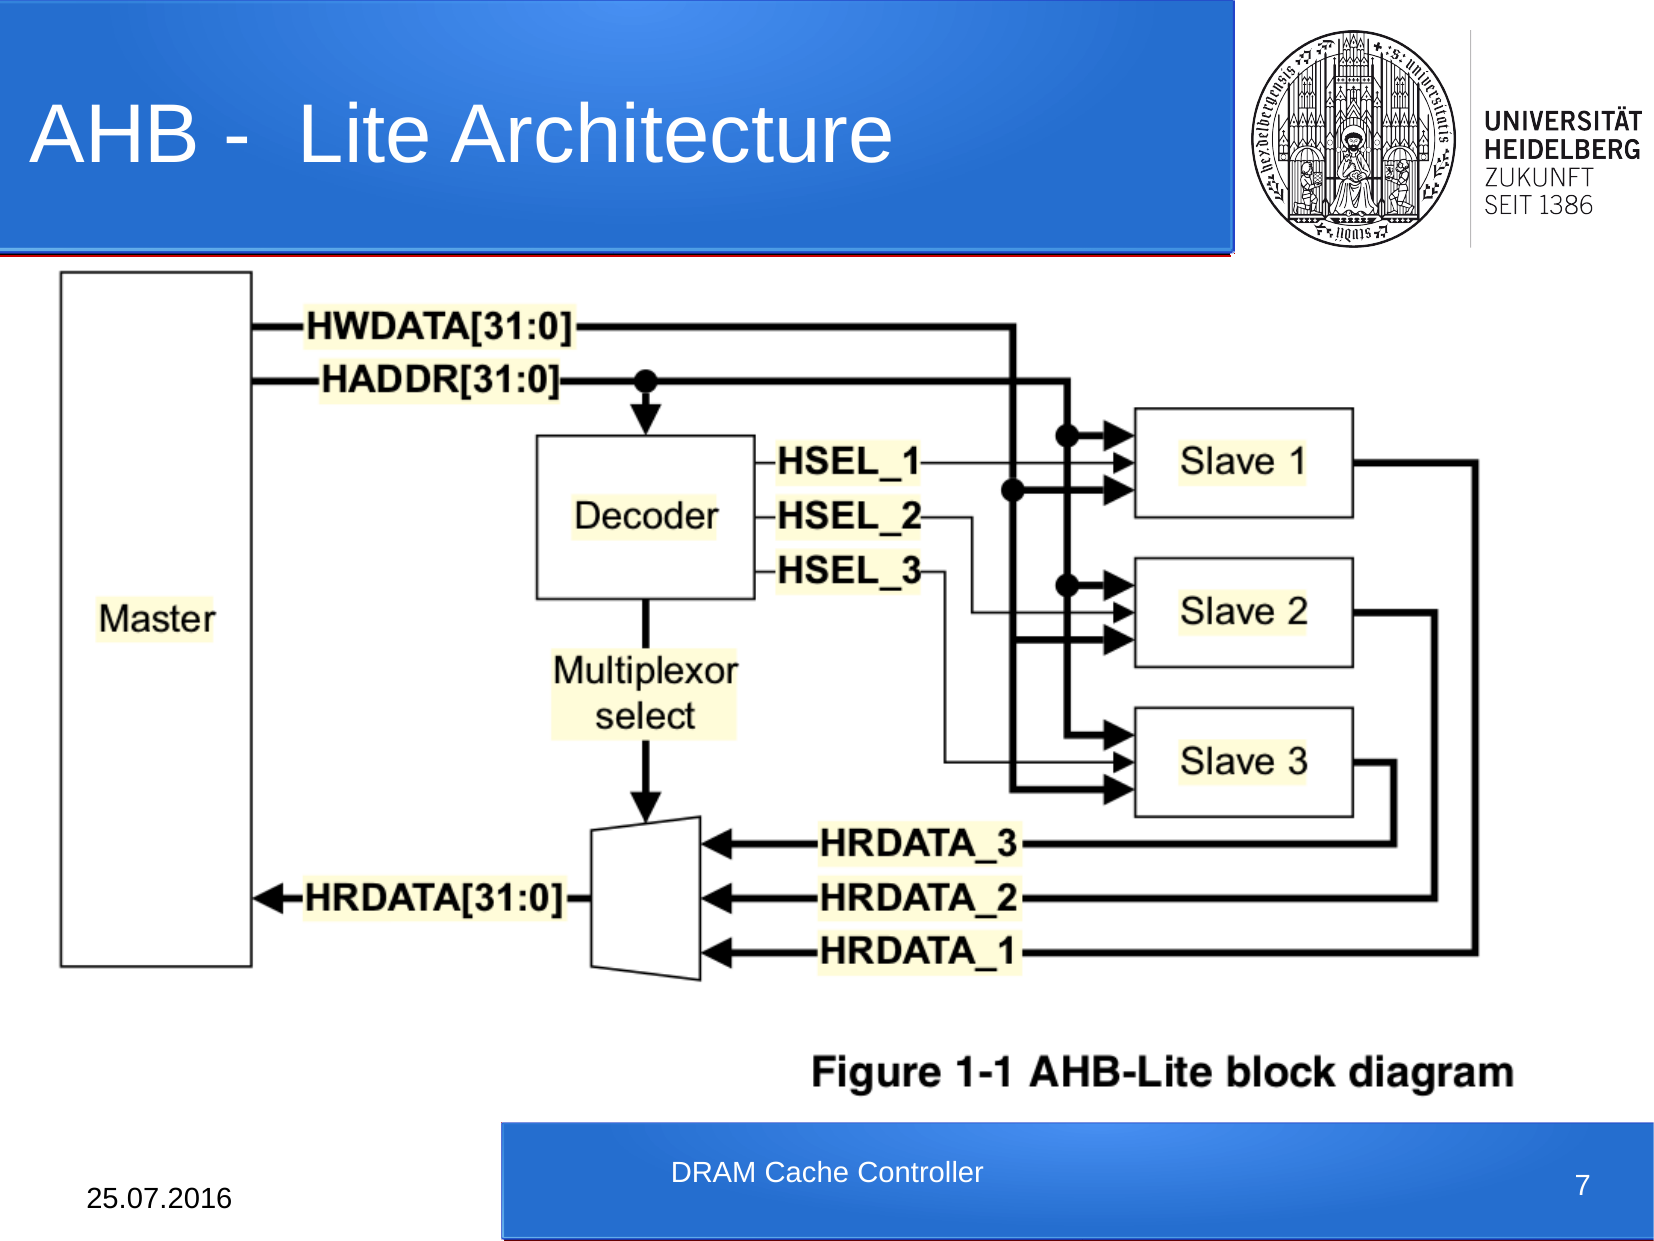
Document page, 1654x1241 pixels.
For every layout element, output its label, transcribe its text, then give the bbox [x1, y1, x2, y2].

picture [1251, 30, 1642, 248]
picture [496, 1121, 1654, 1241]
picture [0, 0, 1524, 1111]
title AHB - Lite Architecture [29, 31, 1182, 237]
